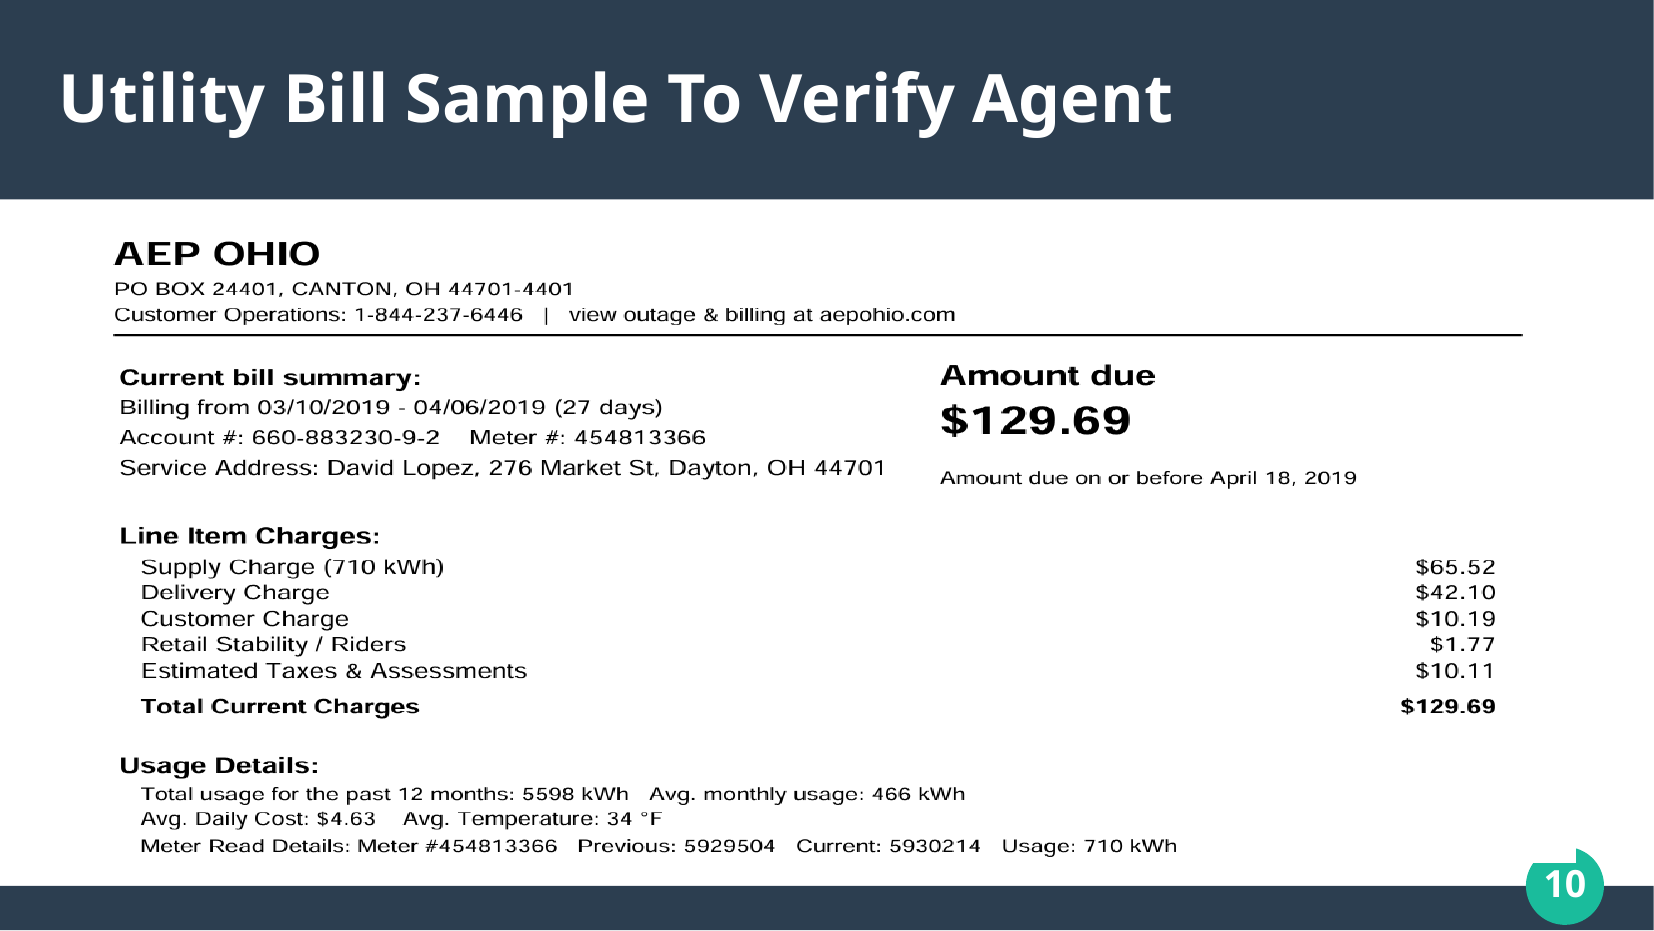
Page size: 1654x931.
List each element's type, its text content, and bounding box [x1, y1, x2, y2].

title Utility Bill Sample To Verify Agent [59, 37, 1595, 155]
picture [75, 224, 1576, 863]
text_box 4 [1505, 848, 1625, 923]
